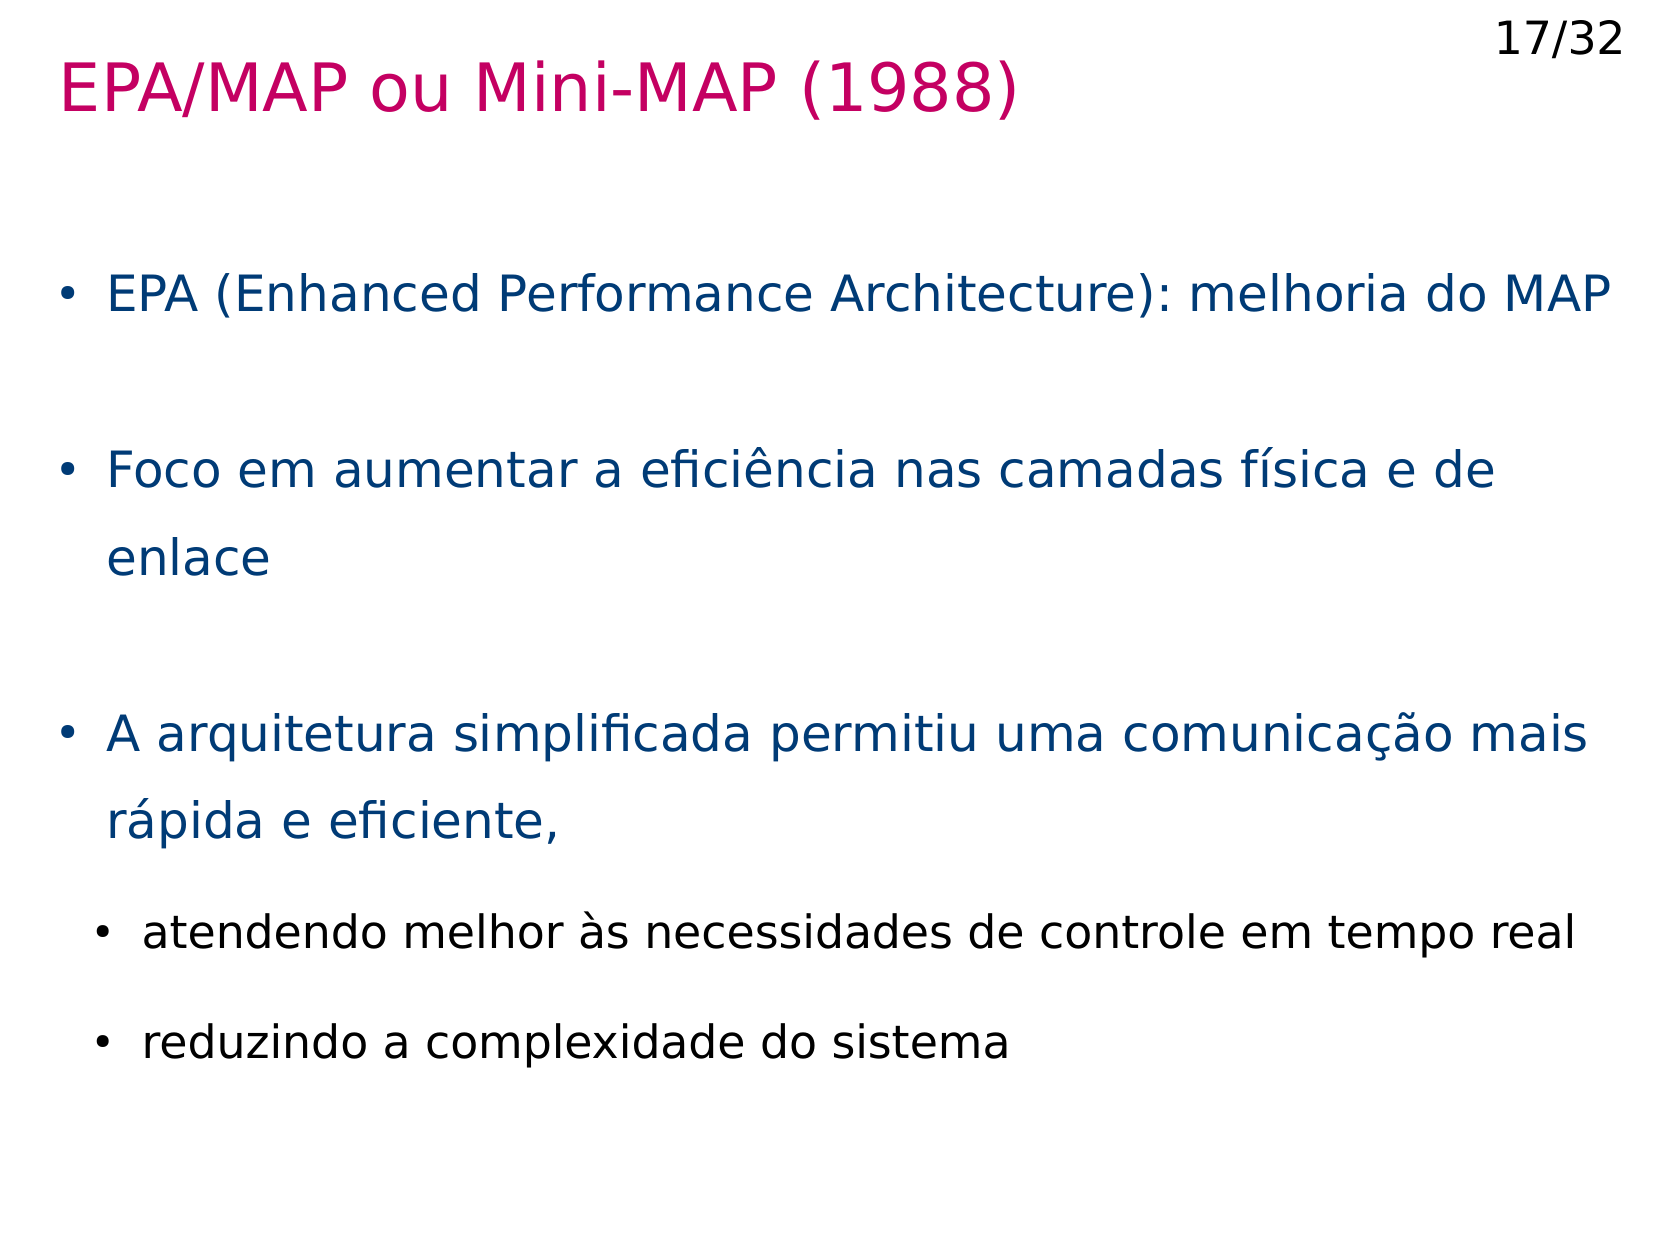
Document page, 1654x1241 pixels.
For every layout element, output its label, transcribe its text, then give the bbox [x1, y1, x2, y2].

list EPA (Enhanced Performance Architecture): melhoria do MAP Foco em aumentar a eficiência nas camadas física e de enlace A arquitetura simplificada permitiu uma comunicação mais rápida e eficiente, atendendo melhor às necessidades de controle em tempo real reduzindo a complexidade do sistema [59, 236, 1625, 1211]
title EPA/MAP ou Mini-MAP (1988) [59, 29, 1625, 148]
